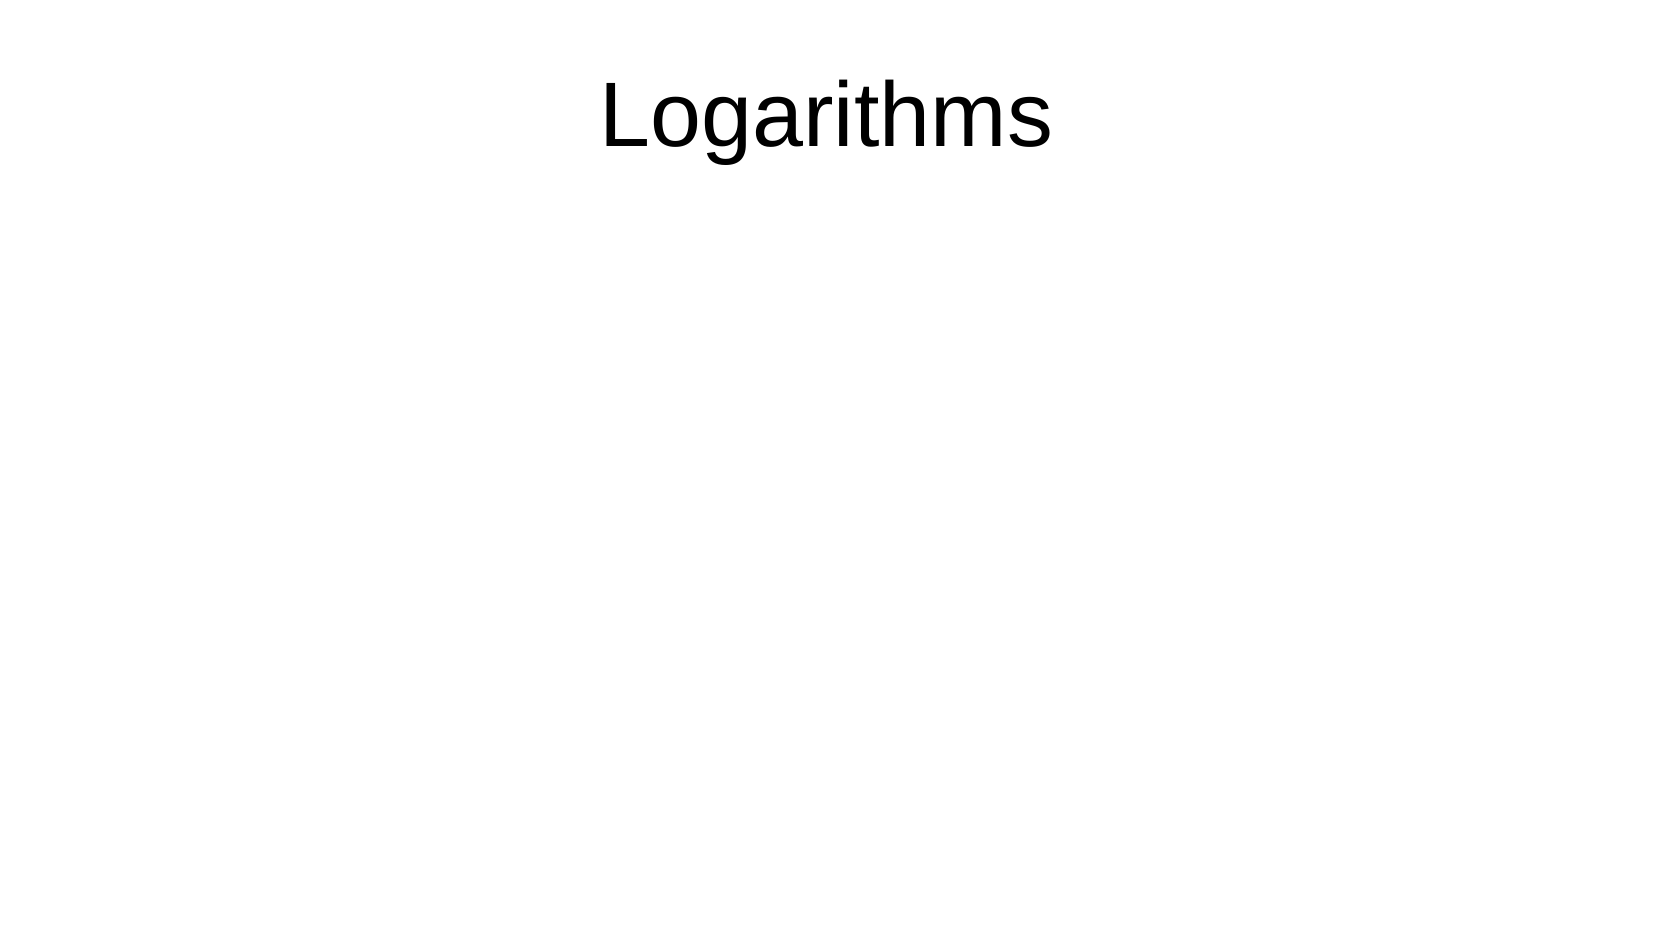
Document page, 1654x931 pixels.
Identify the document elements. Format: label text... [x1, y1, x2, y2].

title Logarithms [82, 37, 1571, 193]
